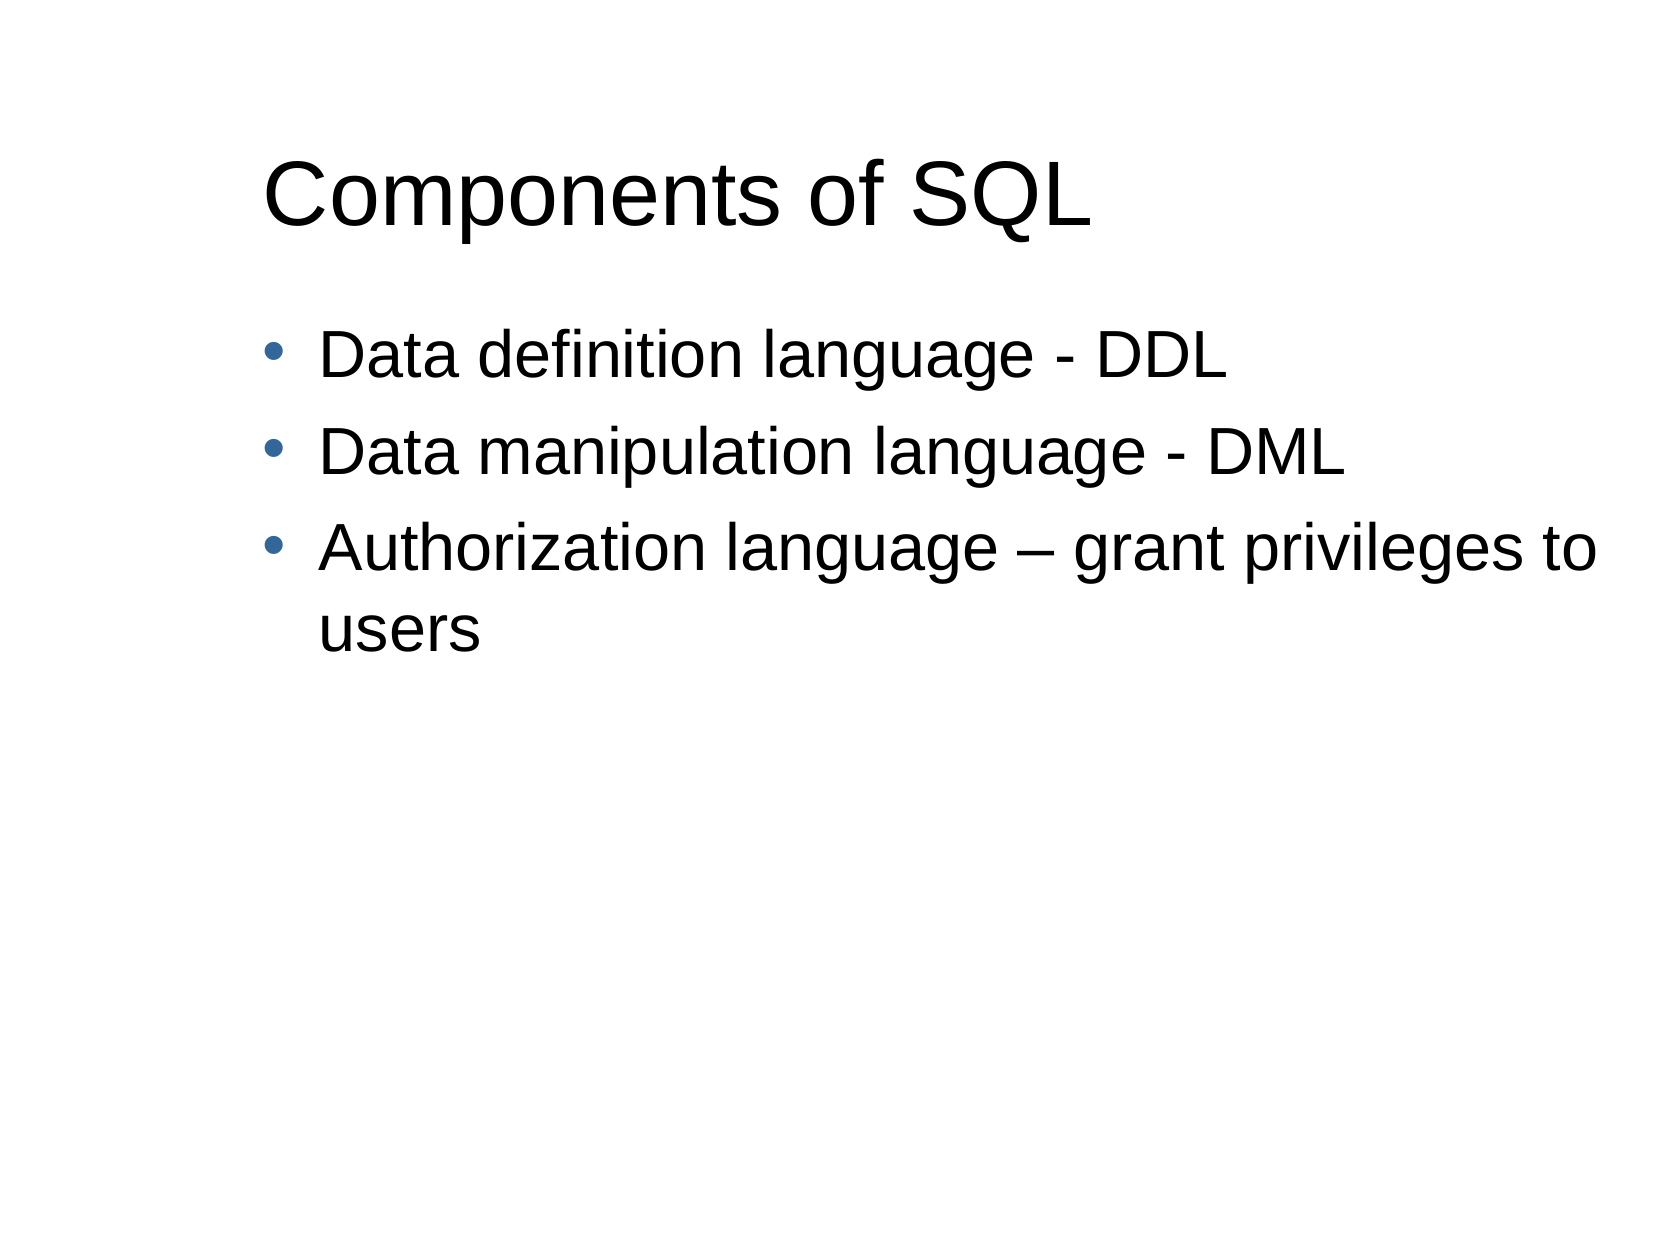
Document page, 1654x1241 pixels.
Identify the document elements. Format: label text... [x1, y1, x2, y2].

list Data definition language - DDL Data manipulation language - DML Authorization language – grant privileges to users [247, 303, 1654, 1048]
title Components of SQL [247, 44, 1654, 252]
